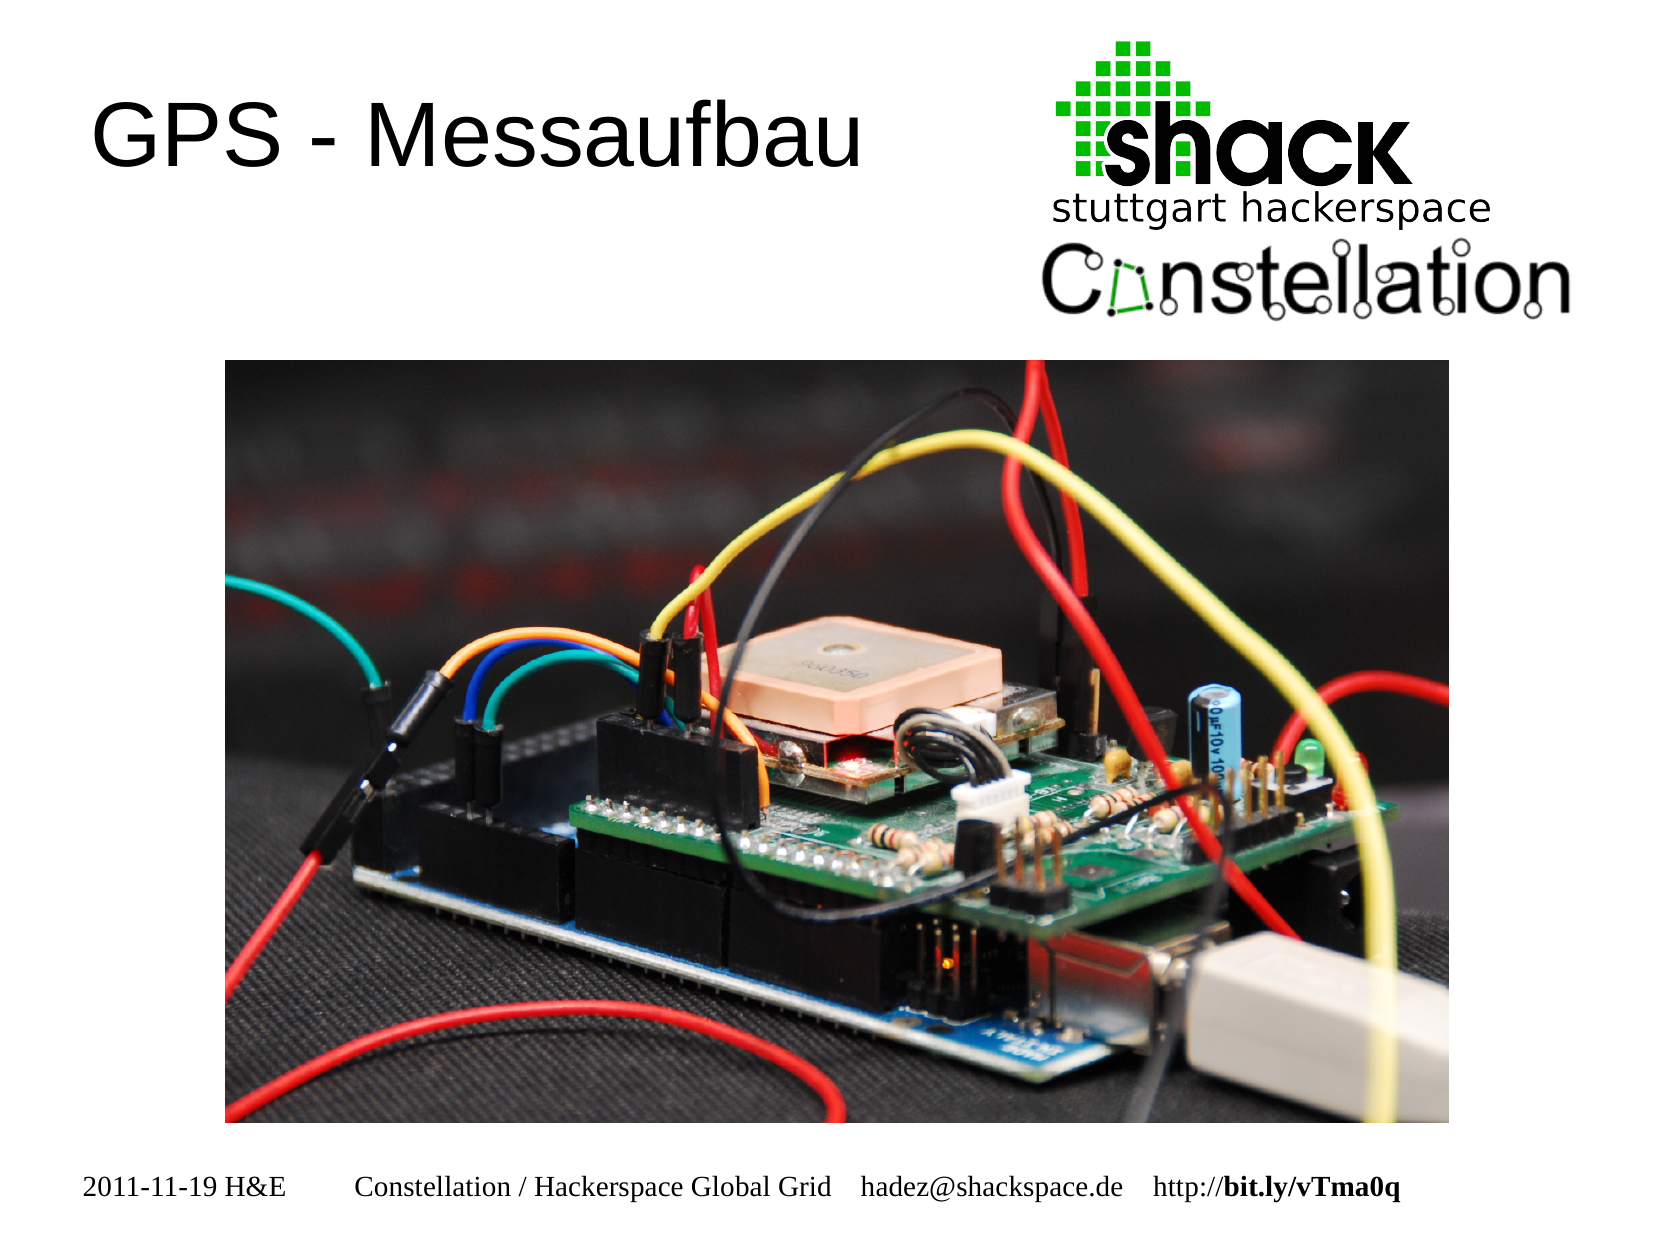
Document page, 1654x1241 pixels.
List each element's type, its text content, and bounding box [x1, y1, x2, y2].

picture [225, 360, 1449, 1123]
title GPS - Messaufbau [90, 30, 1029, 241]
picture [1028, 34, 1586, 325]
